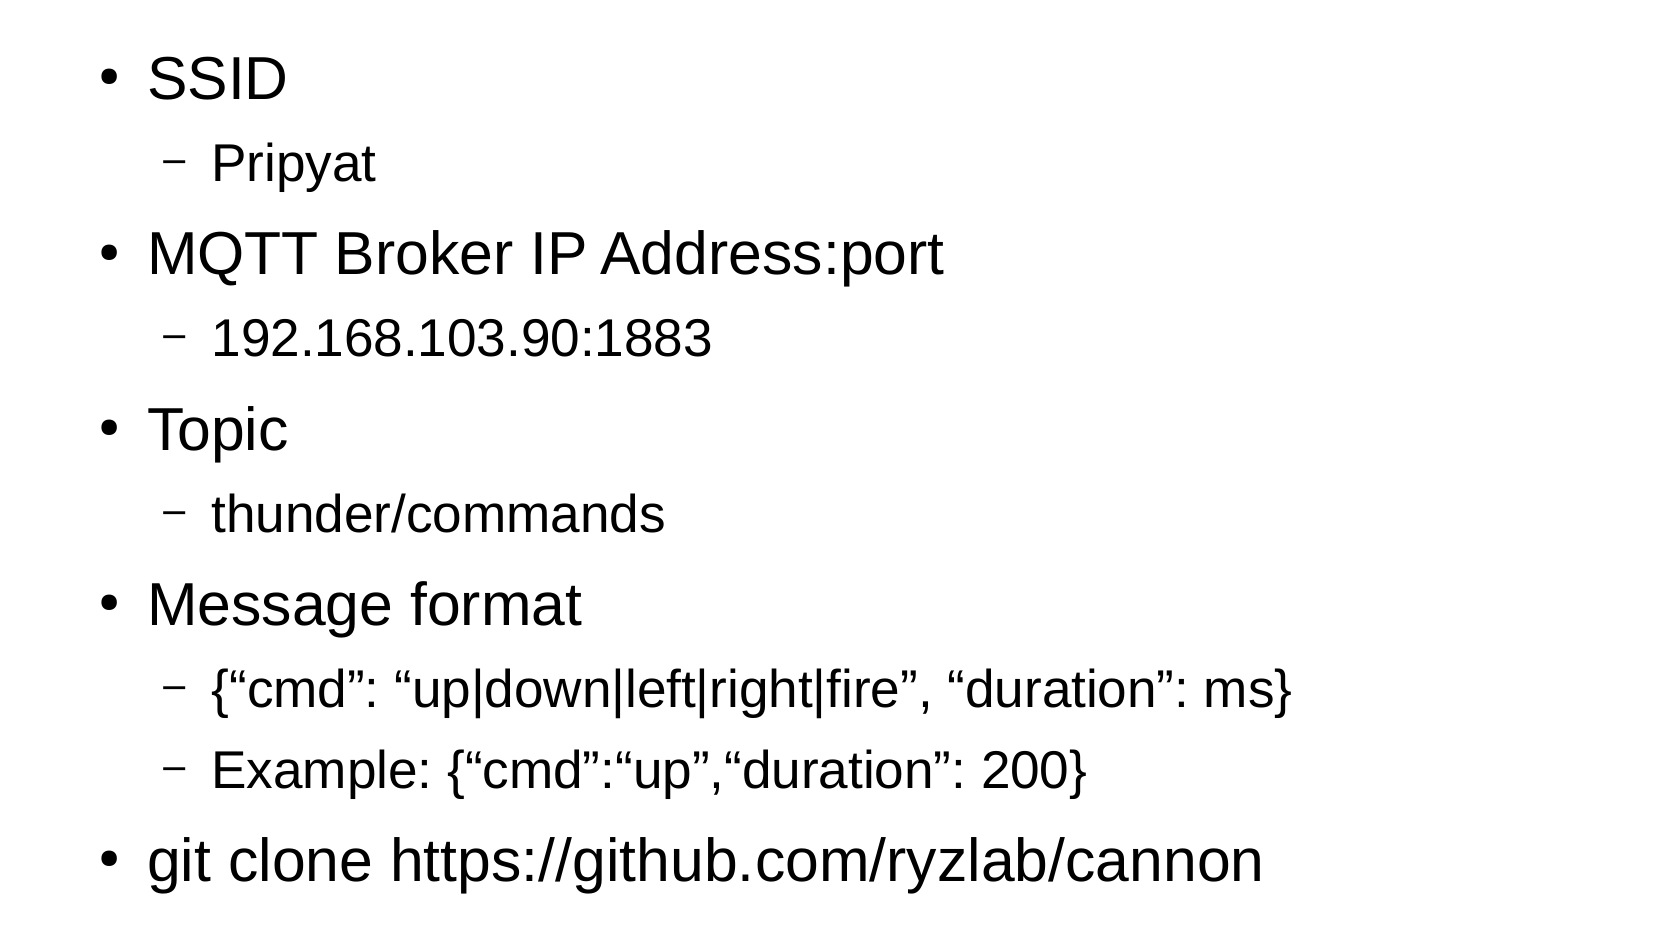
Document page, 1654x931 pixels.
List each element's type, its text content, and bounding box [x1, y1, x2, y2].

list SSID Pripyat MQTT Broker IP Address:port 192.168.103.90:1883 Topic thunder/commands Message format {“cmd”: “up|down|left|right|fire”, “duration”: ms} Example: {“cmd”:“up”,“duration”: 200} git clone https://github.com/ryzlab/cannon [82, 44, 1571, 901]
